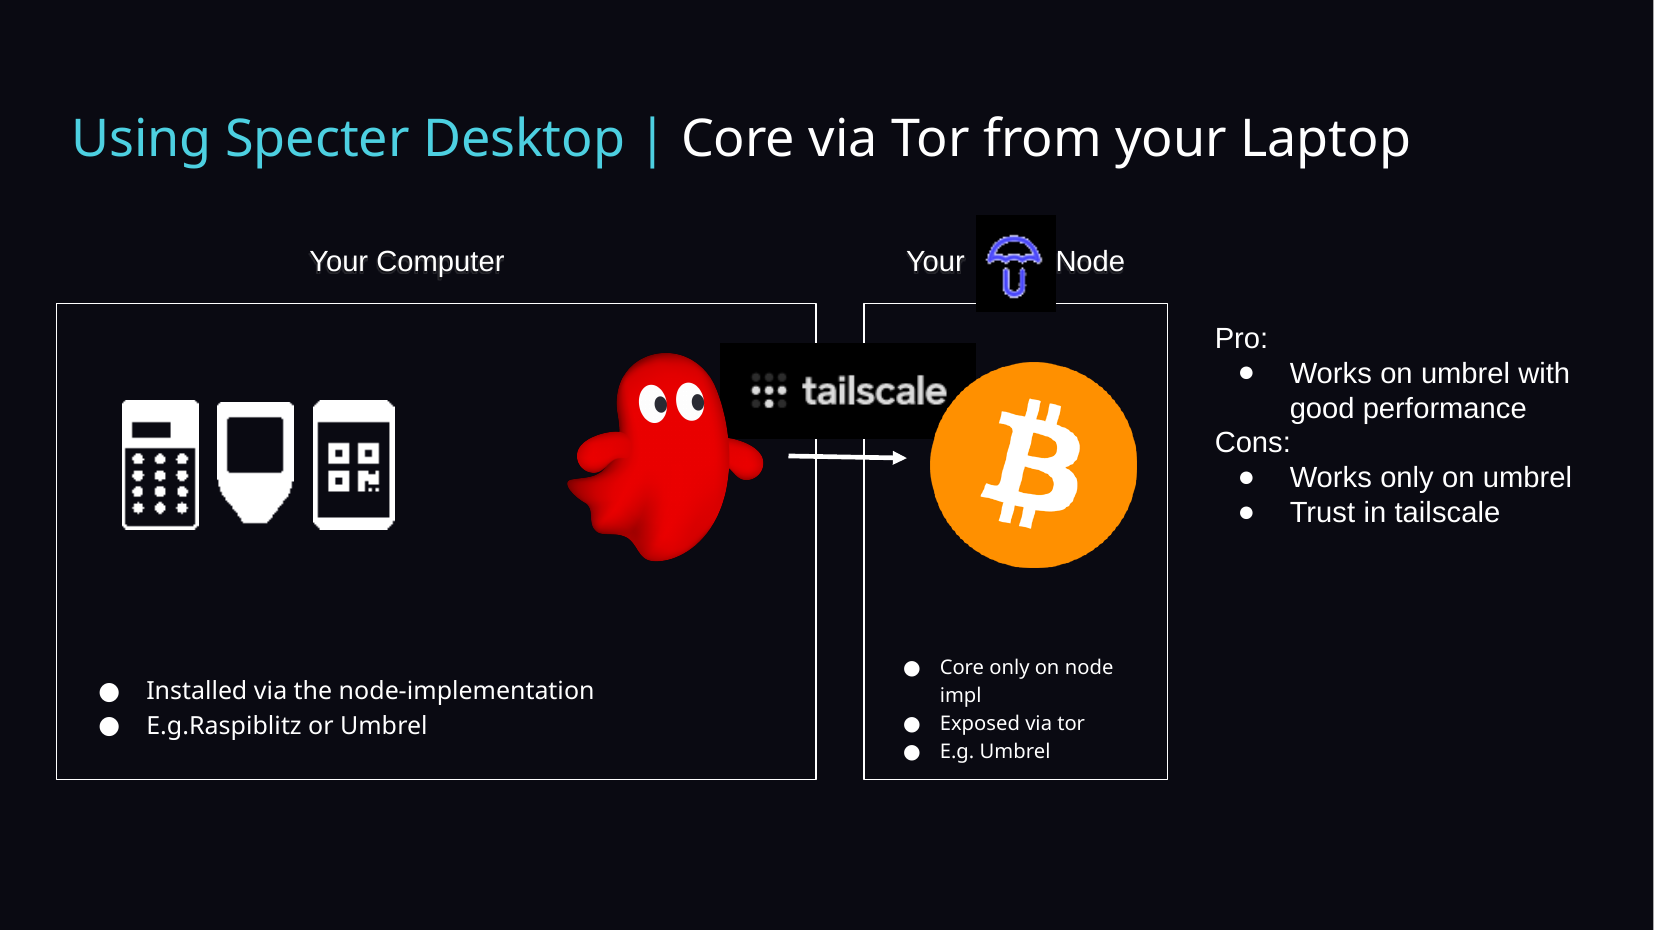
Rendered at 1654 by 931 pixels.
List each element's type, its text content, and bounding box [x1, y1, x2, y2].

picture [313, 400, 395, 530]
text_box Your Node [1056, 227, 1158, 293]
picture [548, 343, 1137, 571]
text_box Your Computer [265, 227, 549, 293]
text_box Your Node [874, 227, 976, 293]
picture [217, 402, 294, 527]
list Core only on node impl Exposed via tor E.g. Umbrel [864, 303, 1168, 780]
picture [122, 400, 199, 530]
title Using Specter Desktop | Core via Tor from your Laptop [56, 80, 1598, 184]
list Installed via the node-implementation E.g.Raspiblitz or Umbrel [56, 303, 817, 780]
text_box Pro: Works on umbrel with good performance Cons: Works only on umbrel Trust in tailscale [1199, 303, 1629, 544]
picture [976, 215, 1056, 312]
